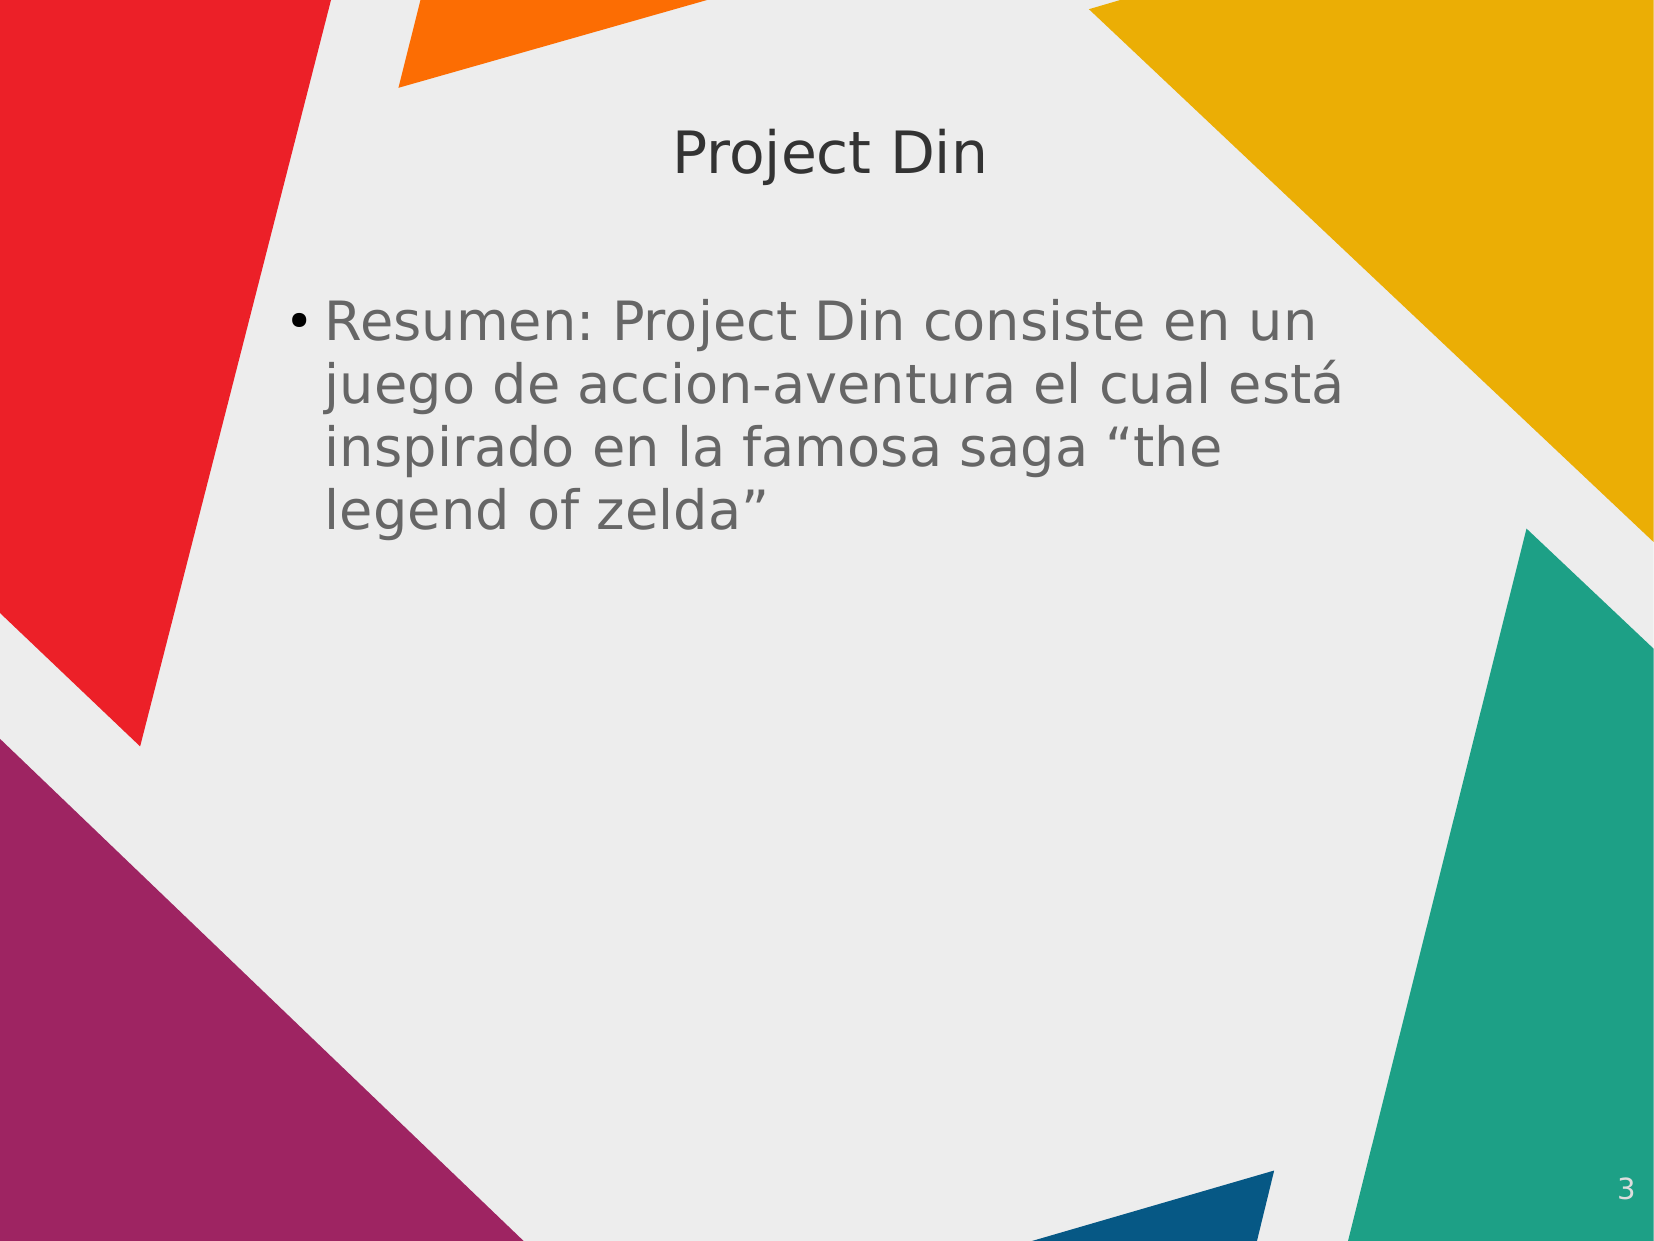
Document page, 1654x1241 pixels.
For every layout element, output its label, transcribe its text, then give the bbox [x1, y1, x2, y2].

list Resumen: Project Din consiste en un juego de accion-aventura el cual está inspirado en la famosa saga “the legend of zelda” [289, 290, 1372, 1090]
title Project Din [289, 49, 1372, 257]
